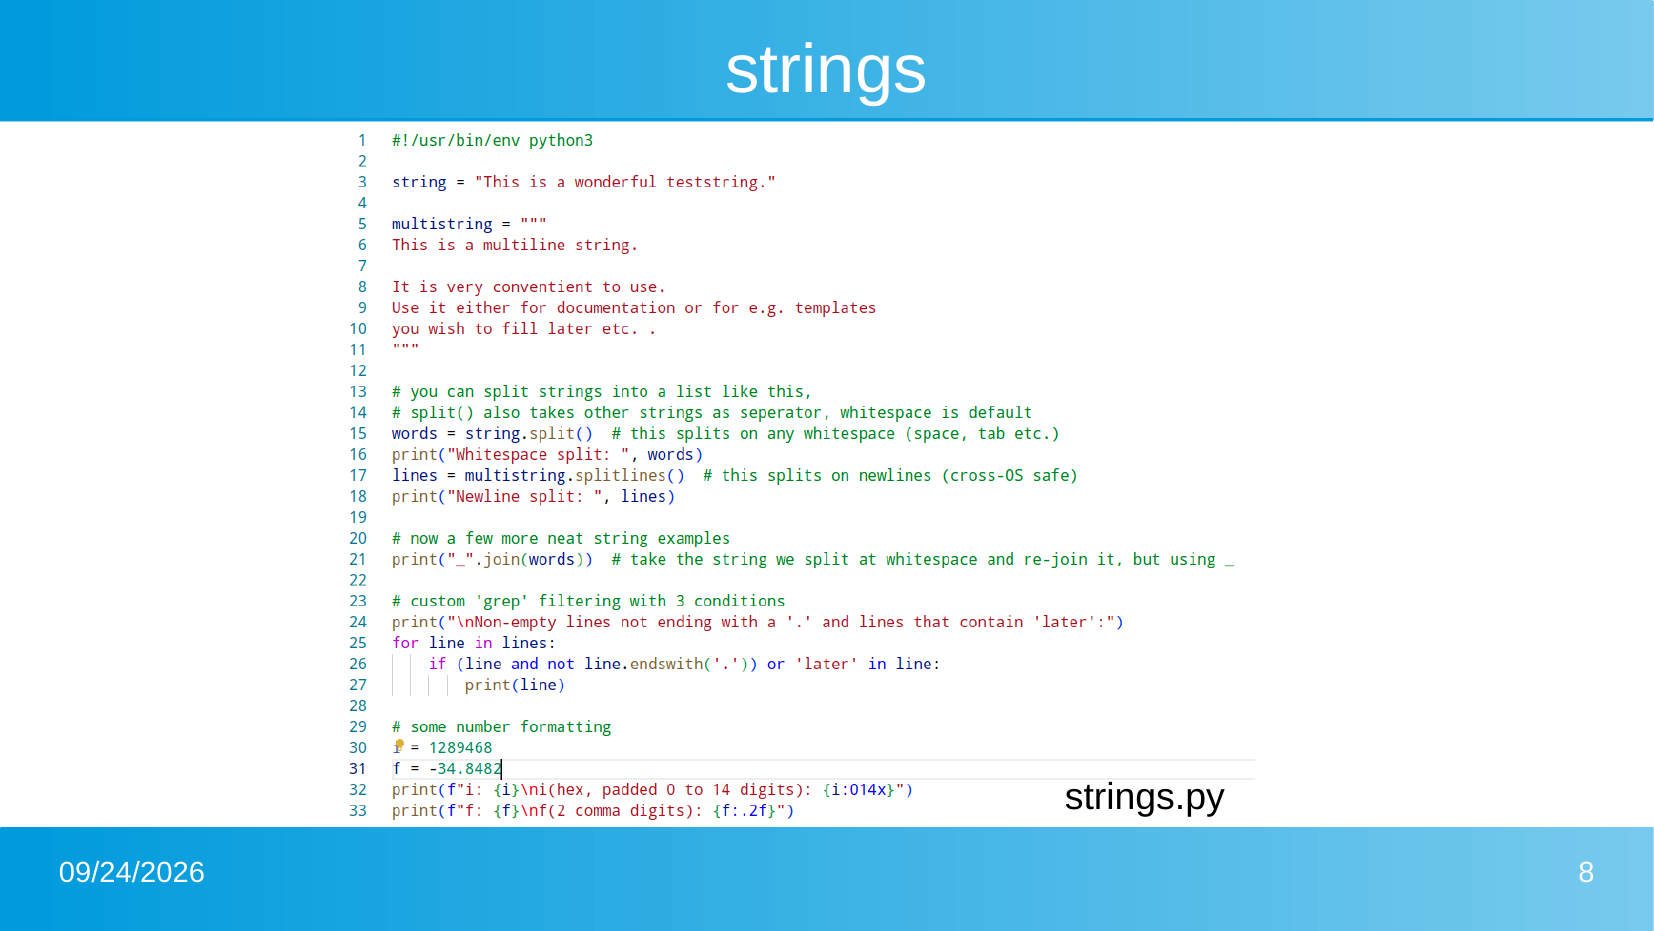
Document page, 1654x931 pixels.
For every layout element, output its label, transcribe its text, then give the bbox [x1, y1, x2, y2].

picture [337, 127, 1255, 826]
text_box strings.py [1050, 768, 1240, 826]
title strings [59, 29, 1595, 108]
